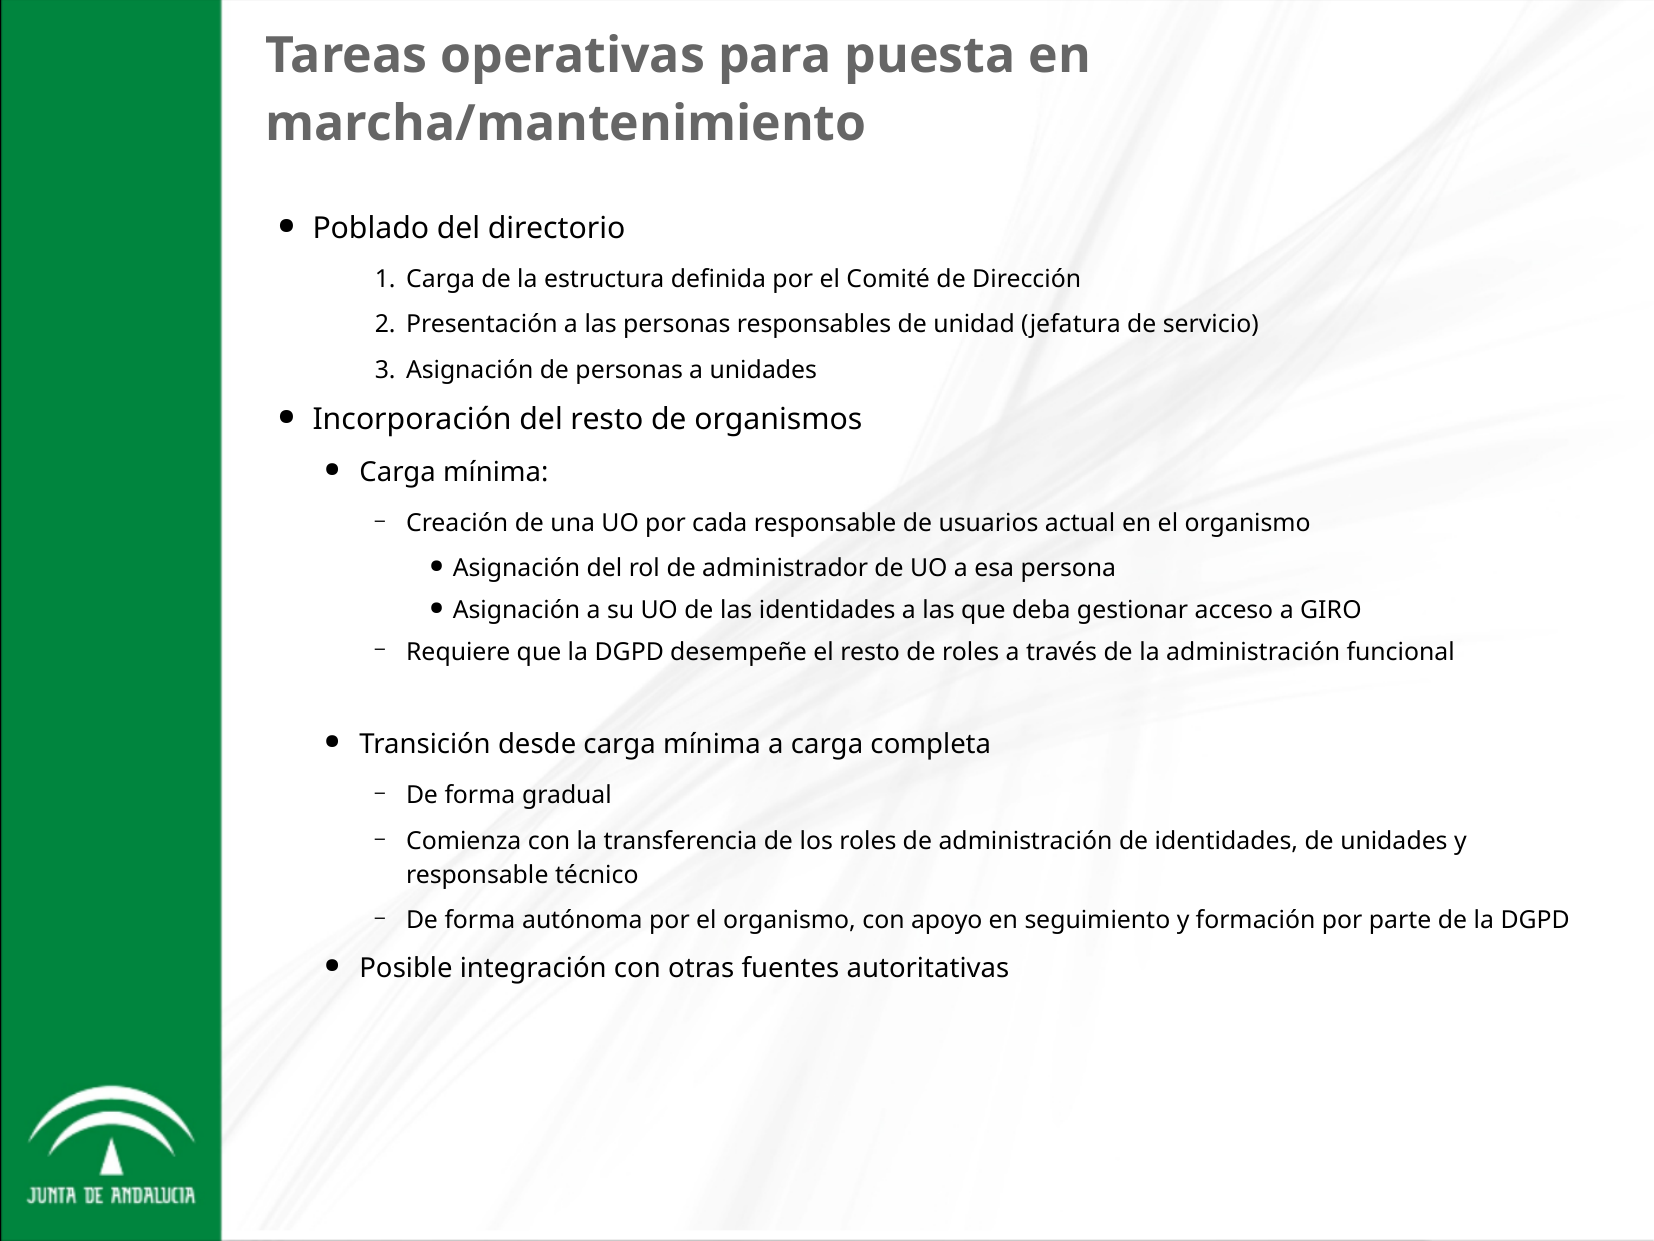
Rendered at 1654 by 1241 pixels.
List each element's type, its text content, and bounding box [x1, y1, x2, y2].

title Tareas operativas para puesta en marcha/mantenimiento [265, 37, 1571, 136]
picture [0, 0, 1654, 1241]
list Poblado del directorio Carga de la estructura definida por el Comité de Dirección Presentación a las personas responsables de unidad (jefatura de servicio) Asignación de personas a unidades Incorporación del resto de organismos Carga mínima: Creación de una UO por cada responsable de usuarios actual en el organismo Asignación del rol de administrador de UO a esa persona Asignación a su UO de las identidades a las que deba gestionar acceso a GIRO Requiere que la DGPD desempeñe el resto de roles a través de la administración funcional Transición desde carga mínima a carga completa De forma gradual Comienza con la transferencia de los roles de administración de identidades, de unidades y responsable técnico De forma autónoma por el organismo, con apoyo en seguimiento y formación por parte de la DGPD Posible integración con otras fuentes autoritativas [265, 206, 1571, 1026]
